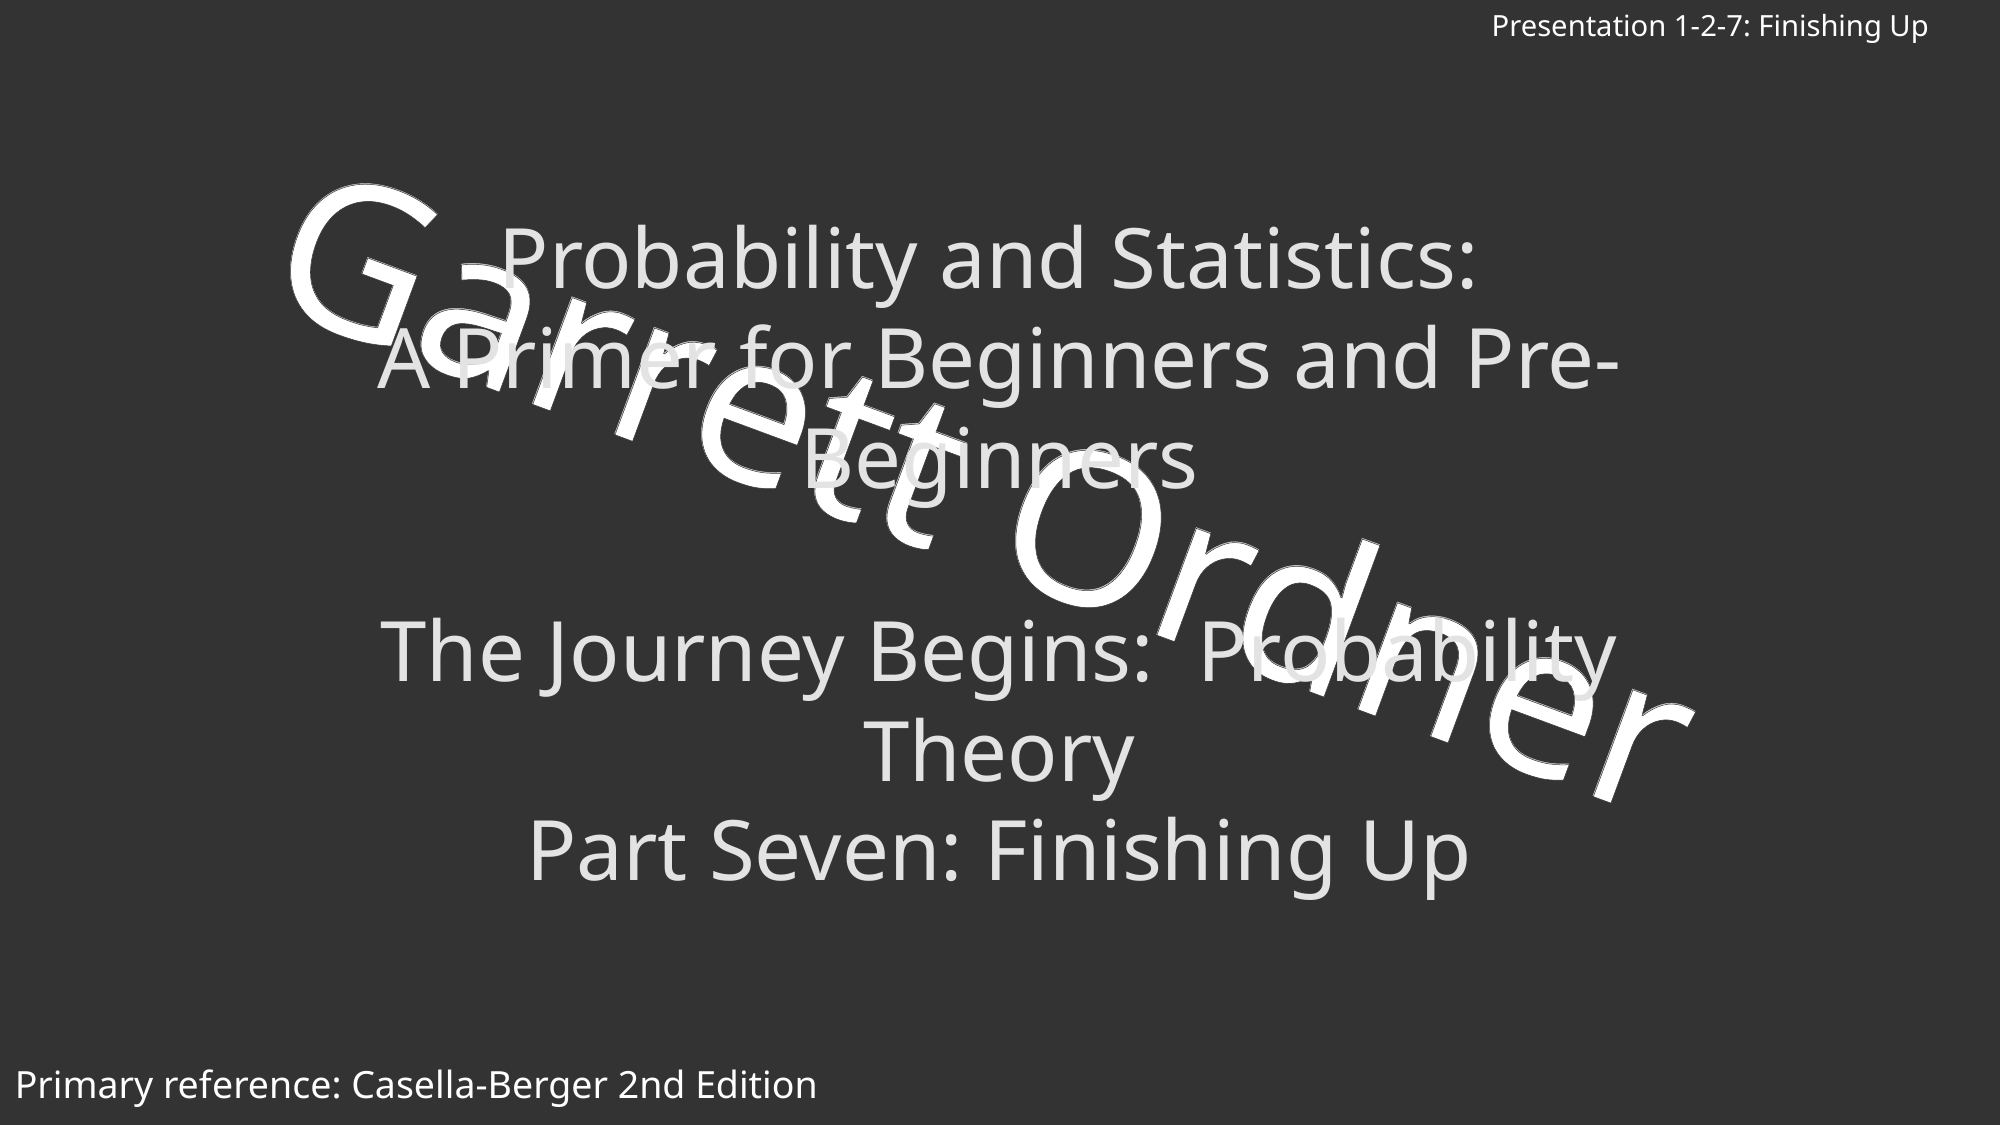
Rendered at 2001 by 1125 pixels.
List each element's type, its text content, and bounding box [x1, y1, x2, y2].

title Probability and Statistics: A Primer for Beginners and Pre-Beginners [343, 198, 1657, 590]
subtitle The Journey Begins: Probability Theory Part Seven: Finishing Up [224, 590, 1774, 763]
text_box Primary reference: Casella-Berger 2nd Edition [0, 1054, 1108, 1114]
